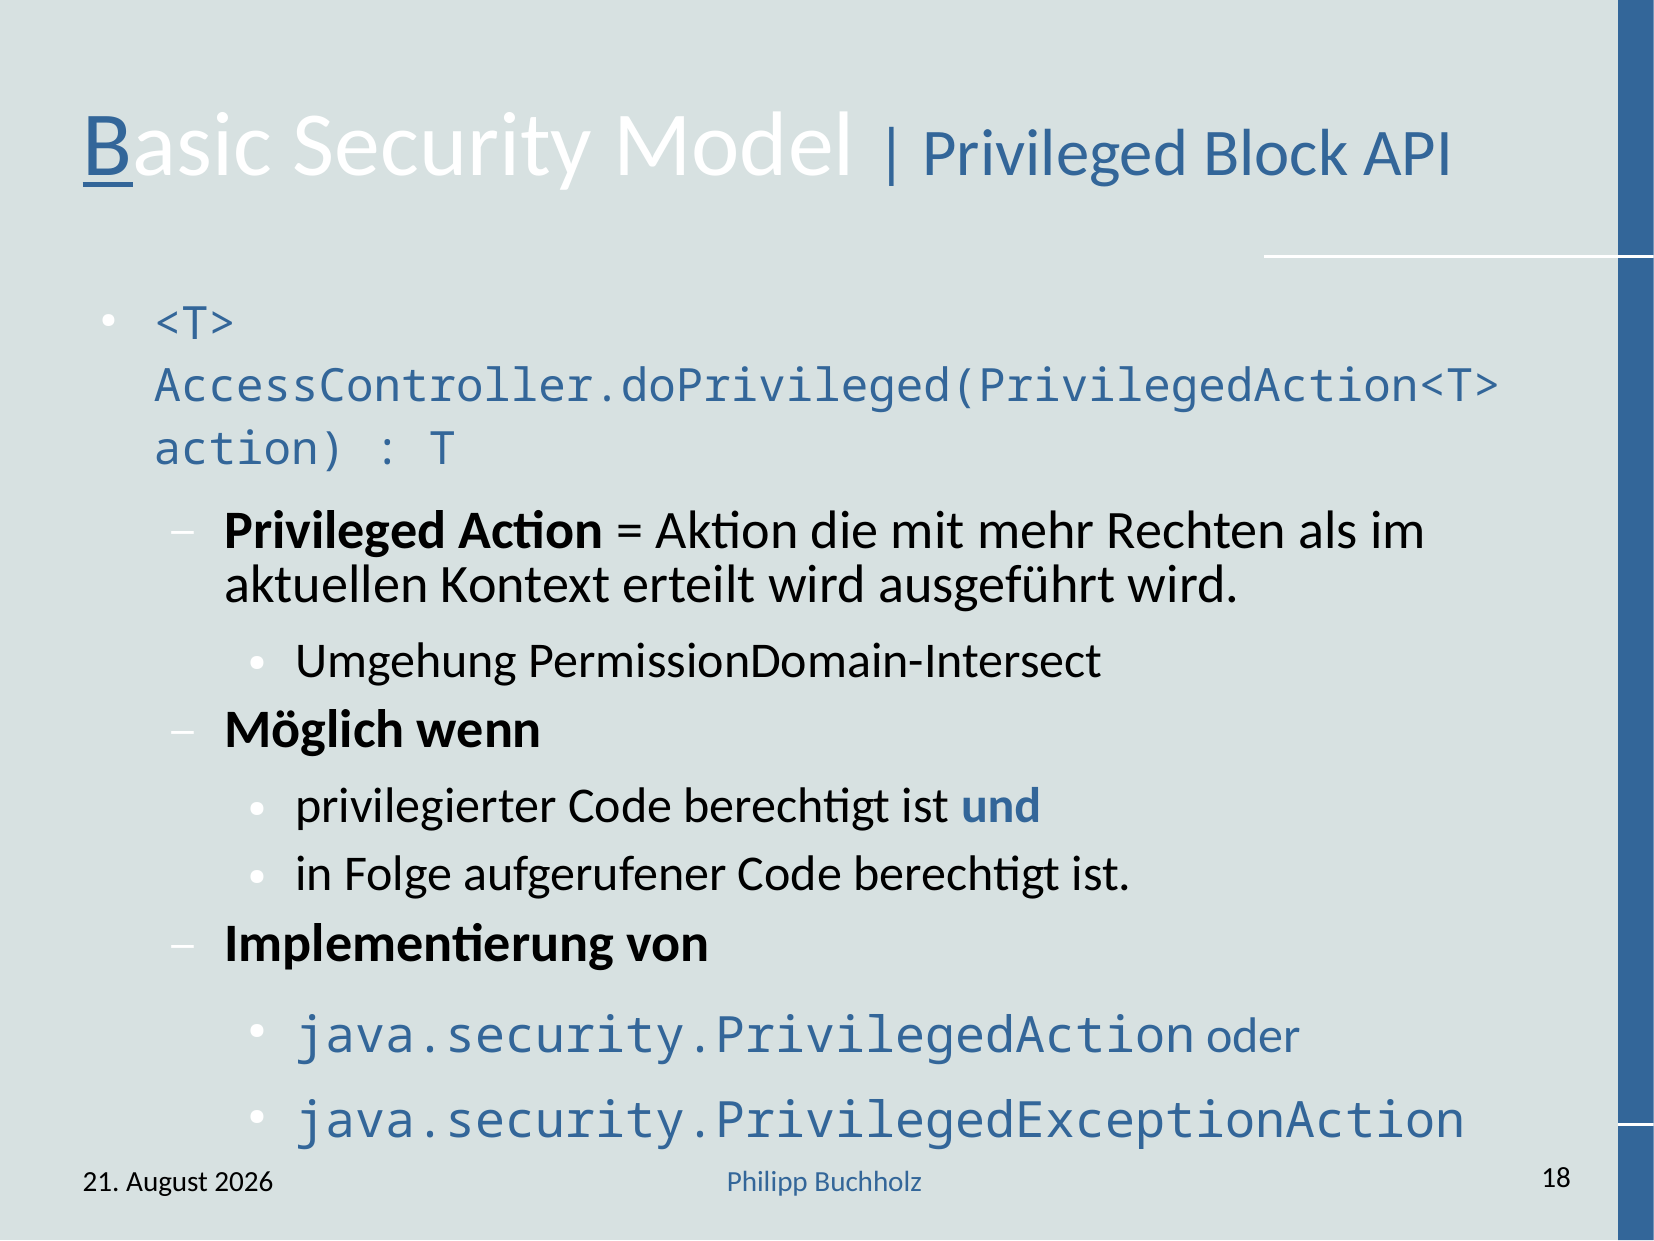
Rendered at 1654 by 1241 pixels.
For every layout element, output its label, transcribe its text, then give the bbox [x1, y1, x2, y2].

title Basic Security Model | Privileged Block API [82, 40, 1571, 266]
list <T> AccessController.doPrivileged(PrivilegedAction<T> action) : T Privileged Action = Aktion die mit mehr Rechten als im aktuellen Kontext erteilt wird ausgeführt wird. Umgehung PermissionDomain-Intersect Möglich wenn privilegierter Code berechtigt ist und in Folge aufgerufener Code berechtigt ist. Implementierung von java.security.PrivilegedAction oder java.security.PrivilegedExceptionAction [82, 290, 1571, 1182]
